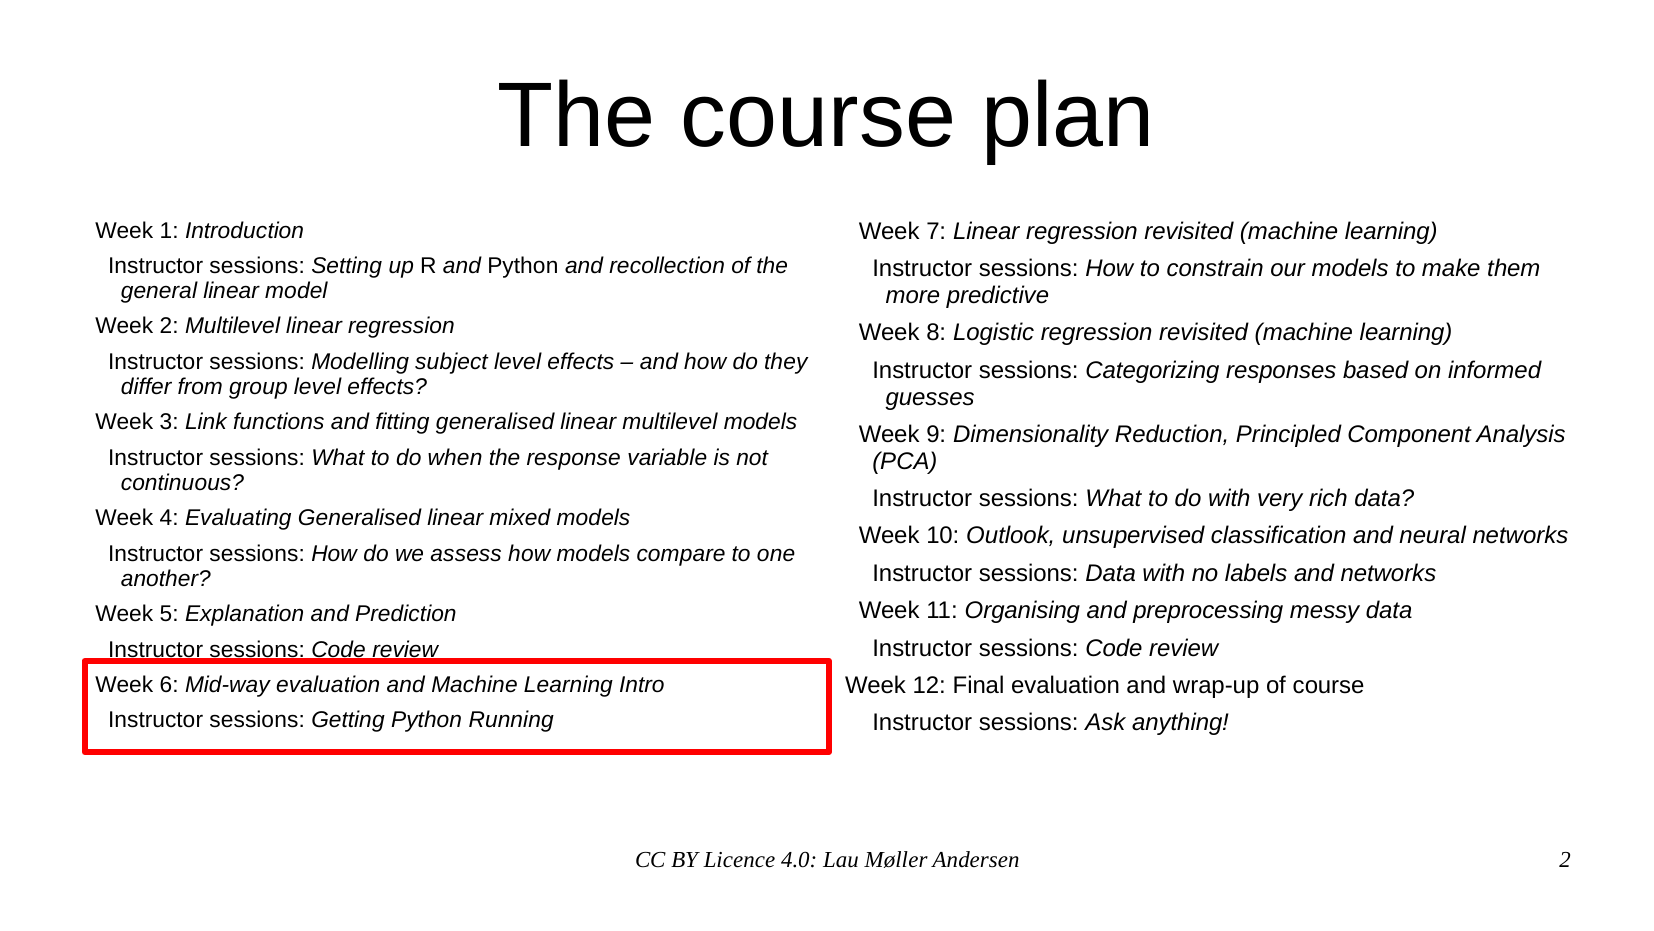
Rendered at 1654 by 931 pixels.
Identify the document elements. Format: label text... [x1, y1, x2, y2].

title The course plan [82, 37, 1571, 193]
list Week 7: Linear regression revisited (machine learning) Instructor sessions: How to constrain our models to make them more predictive Week 8: Logistic regression revisited (machine learning) Instructor sessions: Categorizing responses based on informed guesses Week 9: Dimensionality Reduction, Principled Component Analysis (PCA) Instructor sessions: What to do with very rich data? Week 10: Outlook, unsupervised classification and neural networks Instructor sessions: Data with no labels and networks Week 11: Organising and preprocessing messy data Instructor sessions: Code review Week 12: Final evaluation and wrap-up of course Instructor sessions: Ask anything! [845, 217, 1572, 758]
list Week 1: Introduction Instructor sessions: Setting up R and Python and recollection of the general linear model Week 2: Multilevel linear regression Instructor sessions: Modelling subject level effects – and how do they differ from group level effects? Week 3: Link functions and fitting generalised linear multilevel models Instructor sessions: What to do when the response variable is not continuous? Week 4: Evaluating Generalised linear mixed models Instructor sessions: How do we assess how models compare to one another? Week 5: Explanation and Prediction Instructor sessions: Code review Week 6: Mid-way evaluation and Machine Learning Intro Instructor sessions: Getting Python Running [88, 664, 809, 749]
list Week 1: Introduction Instructor sessions: Setting up R and Python and recollection of the general linear model Week 2: Multilevel linear regression Instructor sessions: Modelling subject level effects – and how do they differ from group level effects? Week 3: Link functions and fitting generalised linear multilevel models Instructor sessions: What to do when the response variable is not continuous? Week 4: Evaluating Generalised linear mixed models Instructor sessions: How do we assess how models compare to one another? Week 5: Explanation and Prediction Instructor sessions: Code review Week 6: Mid-way evaluation and Machine Learning Intro Instructor sessions: Getting Python Running [82, 217, 809, 658]
